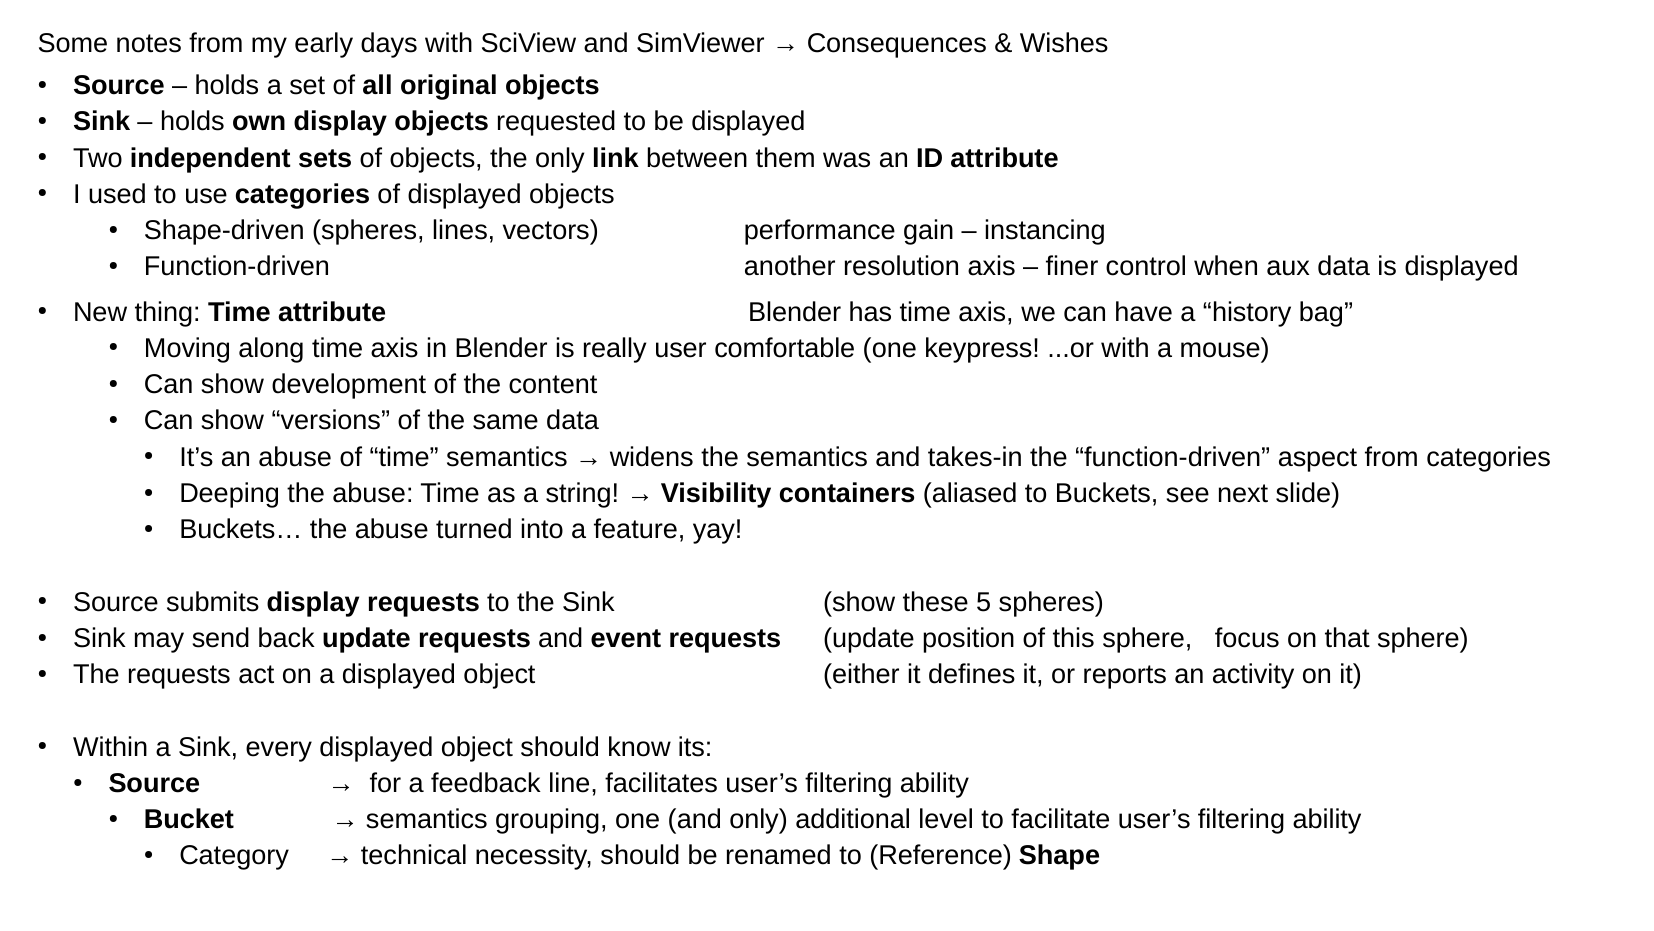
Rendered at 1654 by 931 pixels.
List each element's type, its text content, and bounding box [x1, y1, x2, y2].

text_box Some notes from my early days with SciView and SimViewer → Consequences & Wishes Source – holds a set of all original objects Sink – holds own display objects requested to be displayed Two independent sets of objects, the only link between them was an ID attribute I used to use categories of displayed objects Shape-driven (spheres, lines, vectors) performance gain – instancing Function-driven another resolution axis – finer control when aux data is displayed New thing: Time attribute Blender has time axis, we can have a “history bag” Moving along time axis in Blender is really user comfortable (one keypress! ...or with a mouse) Can show development of the content Can show “versions” of the same data It’s an abuse of “time” semantics → widens the semantics and takes-in the “function-driven” aspect from categories Deeping the abuse: Time as a string! → Visibility containers (aliased to Buckets, see next slide) Buckets… the abuse turned into a feature, yay! Source submits display requests to the Sink (show these 5 spheres) Sink may send back update requests and event requests (update position of this sphere, focus on that sphere) The requests act on a displayed object (either it defines it, or reports an activity on it) Within a Sink, every displayed object should know its: Source → for a feedback line, facilitates user’s filtering ability Bucket → semantics grouping, one (and only) additional level to facilitate user’s filtering ability Category → technical necessity, should be renamed to (Reference) Shape [22, 20, 1641, 915]
